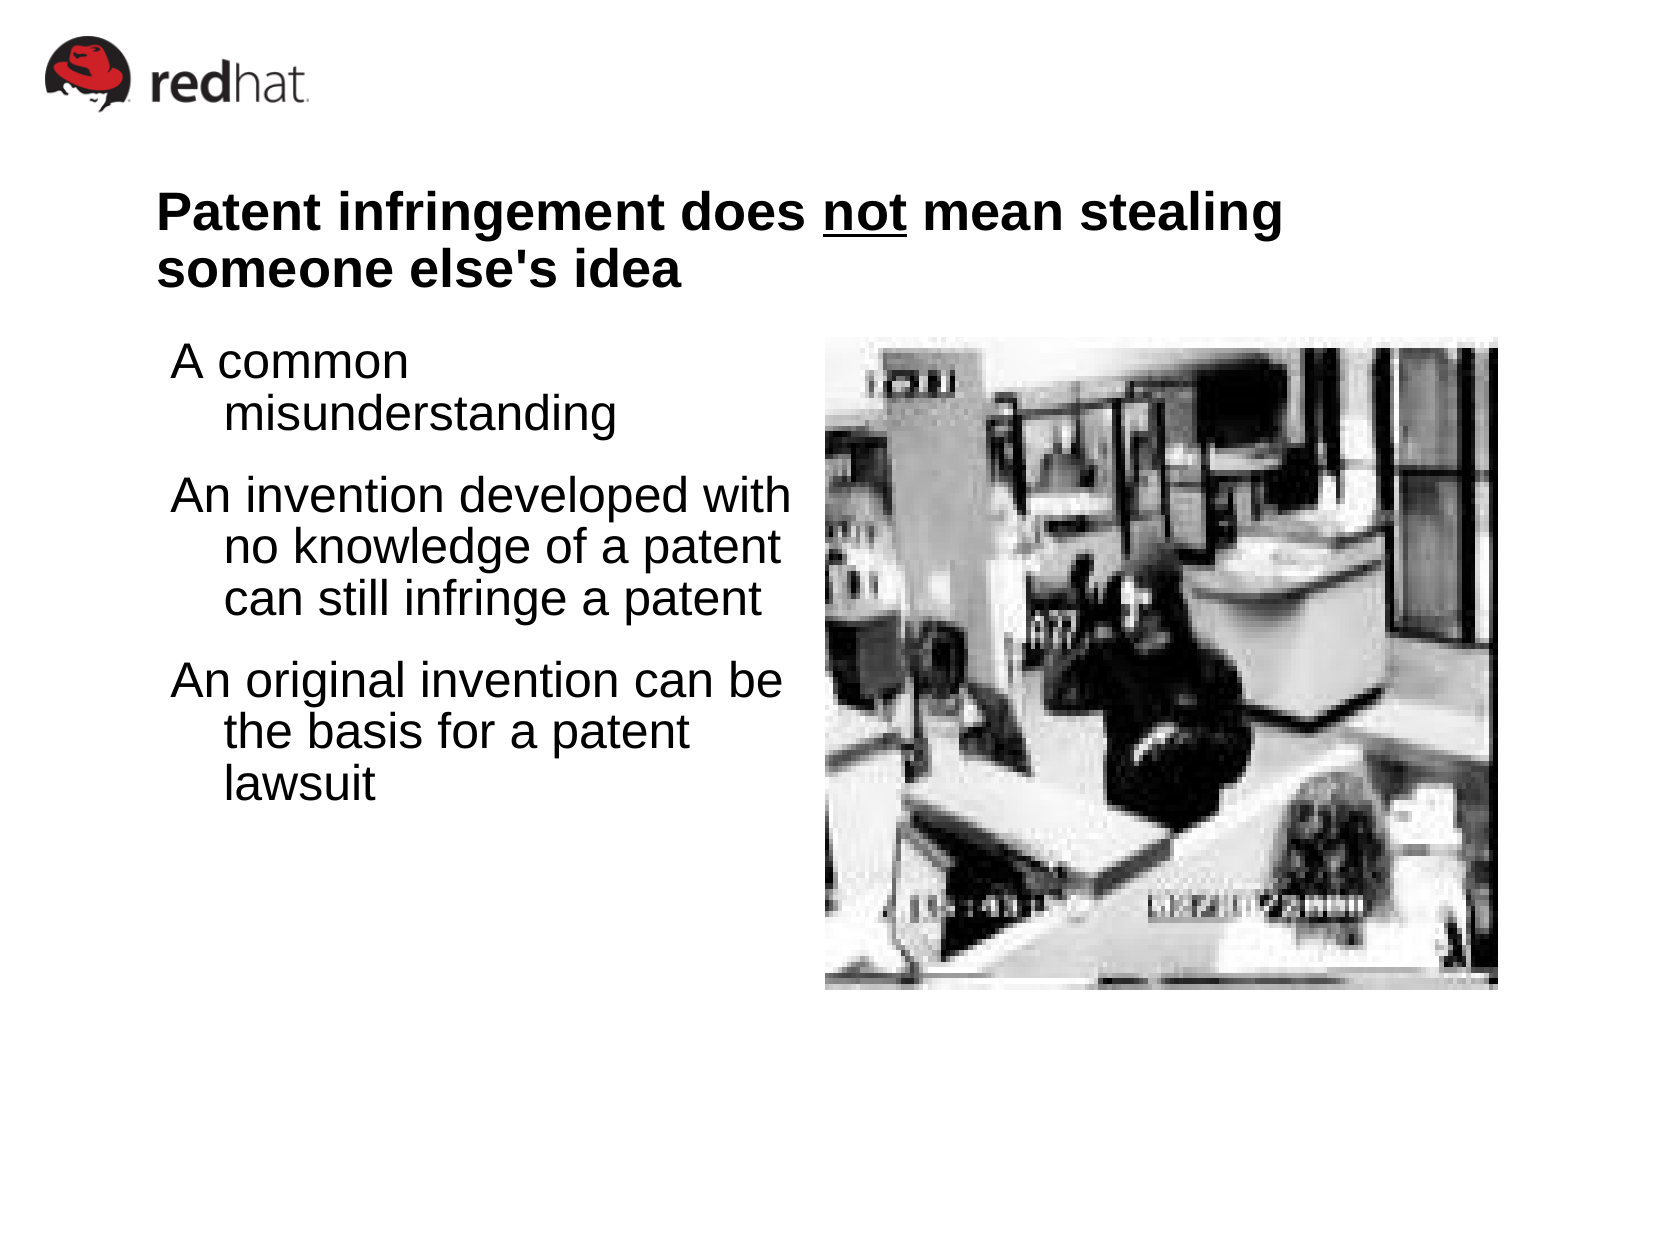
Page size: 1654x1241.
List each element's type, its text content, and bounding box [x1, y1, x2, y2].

title Patent infringement does not mean stealing someone else's idea [156, 183, 1502, 301]
picture [825, 337, 1498, 990]
list A common misunderstanding An invention developed with no knowledge of a patent can still infringe a patent An original invention can be the basis for a patent lawsuit [152, 337, 809, 1131]
picture [45, 36, 309, 122]
